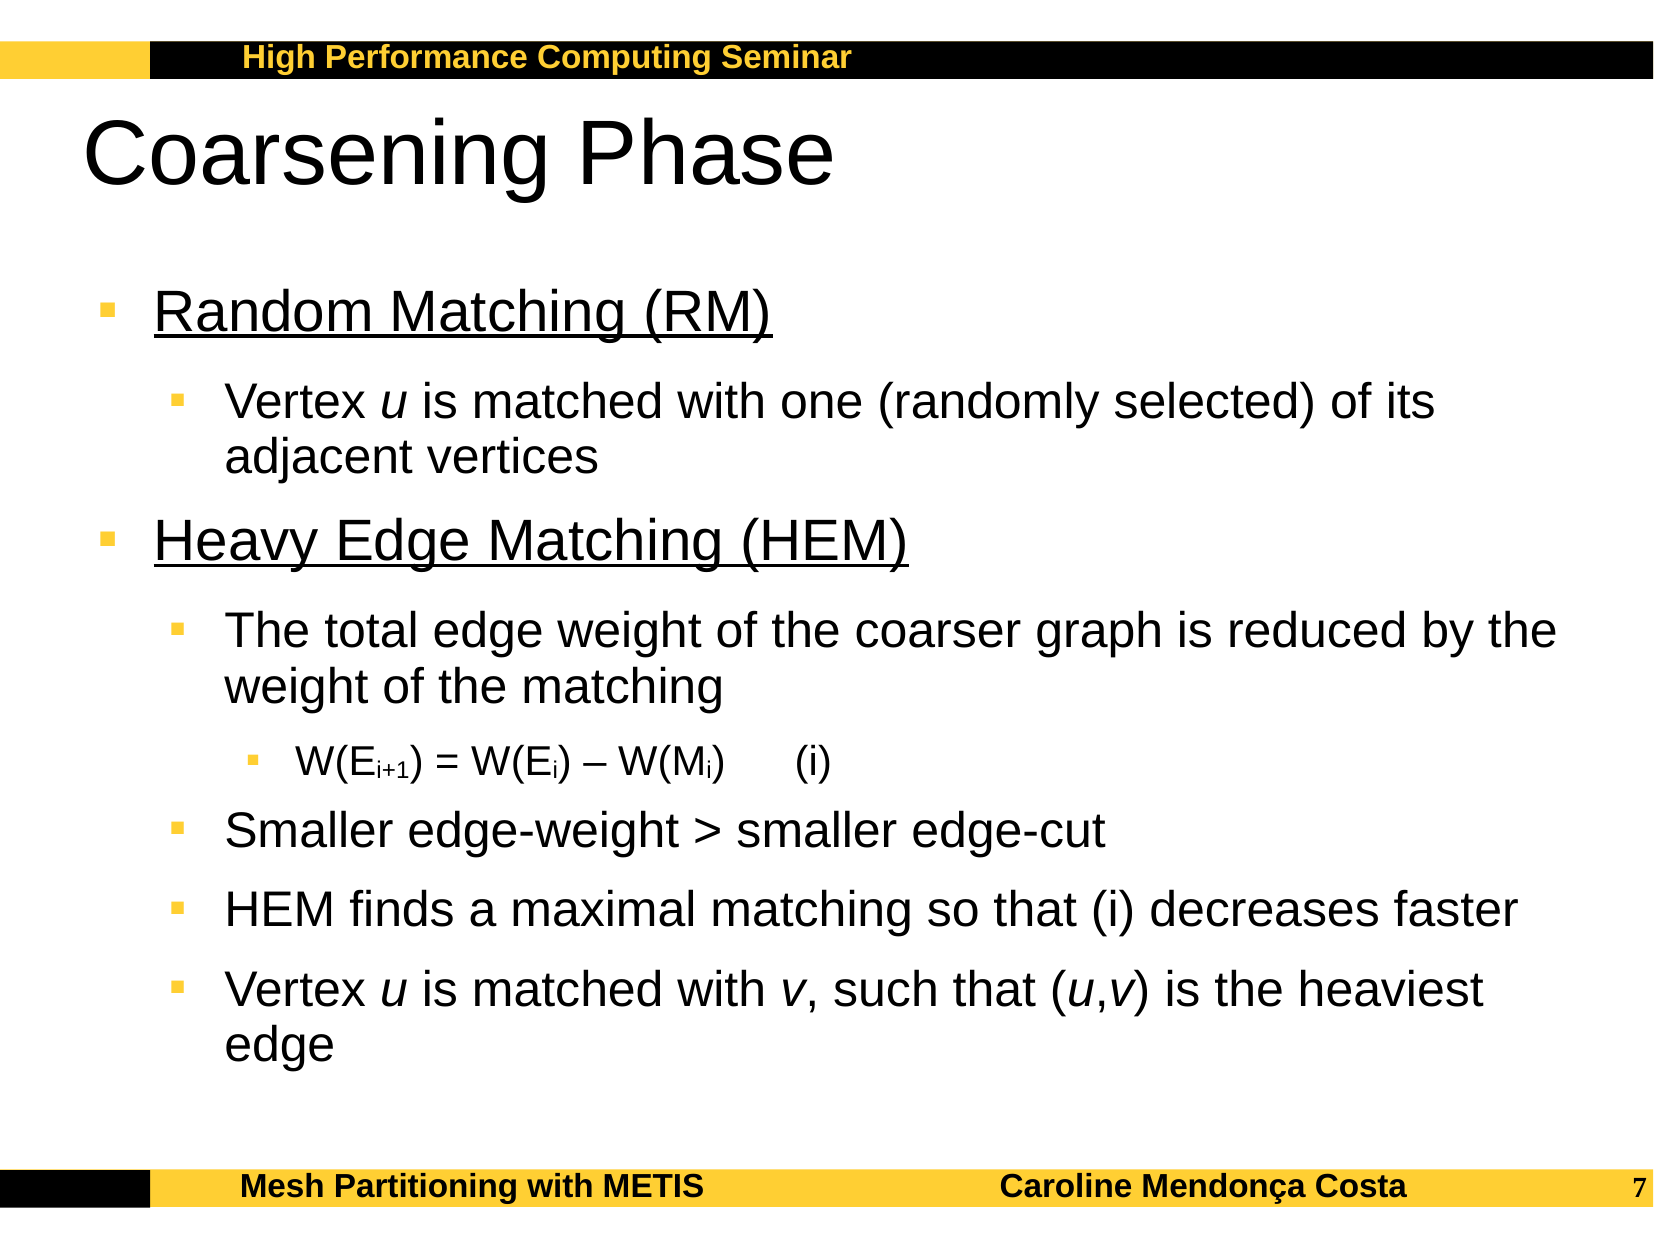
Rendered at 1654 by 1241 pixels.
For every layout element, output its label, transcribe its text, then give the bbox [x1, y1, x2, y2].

title Coarsening Phase [82, 49, 1571, 257]
list Random Matching (RM) Vertex u is matched with one (randomly selected) of its adjacent vertices Heavy Edge Matching (HEM) The total edge weight of the coarser graph is reduced by the weight of the matching W(Ei+1) = W(Ei) – W(Mi) (i) Smaller edge-weight > smaller edge-cut HEM finds a maximal matching so that (i) decreases faster Vertex u is matched with v, such that (u,v) is the heaviest edge [82, 278, 1571, 1173]
